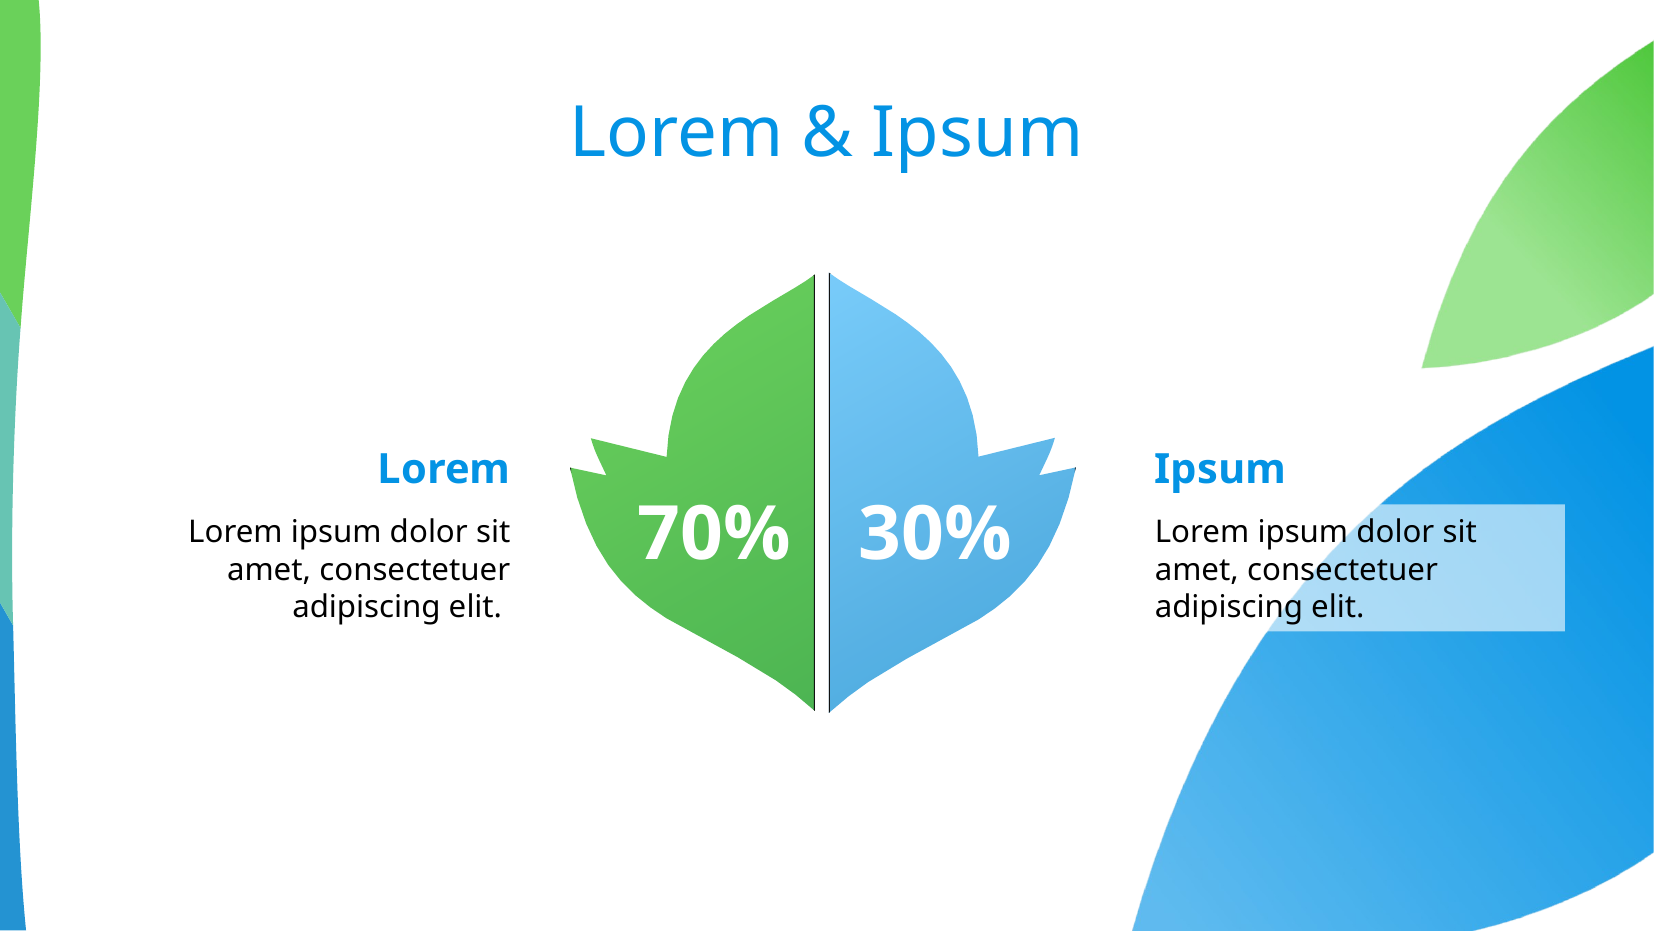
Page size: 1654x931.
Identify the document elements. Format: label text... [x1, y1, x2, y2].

text_box 30% [844, 477, 1053, 583]
text_box Lorem ipsum dolor sit amet, consectetuer adipiscing elit. [118, 504, 526, 632]
text_box [828, 272, 1076, 713]
text_box Lorem ipsum dolor sit amet, consectetuer adipiscing elit. [1140, 504, 1565, 632]
text_box Ipsum [1140, 434, 1591, 499]
text_box Lorem [75, 434, 526, 499]
text_box Lorem & Ipsum [0, 78, 1654, 178]
picture [1133, 41, 1654, 78]
picture [1133, 178, 1654, 930]
text_box [570, 274, 815, 711]
text_box 70% [615, 477, 806, 583]
